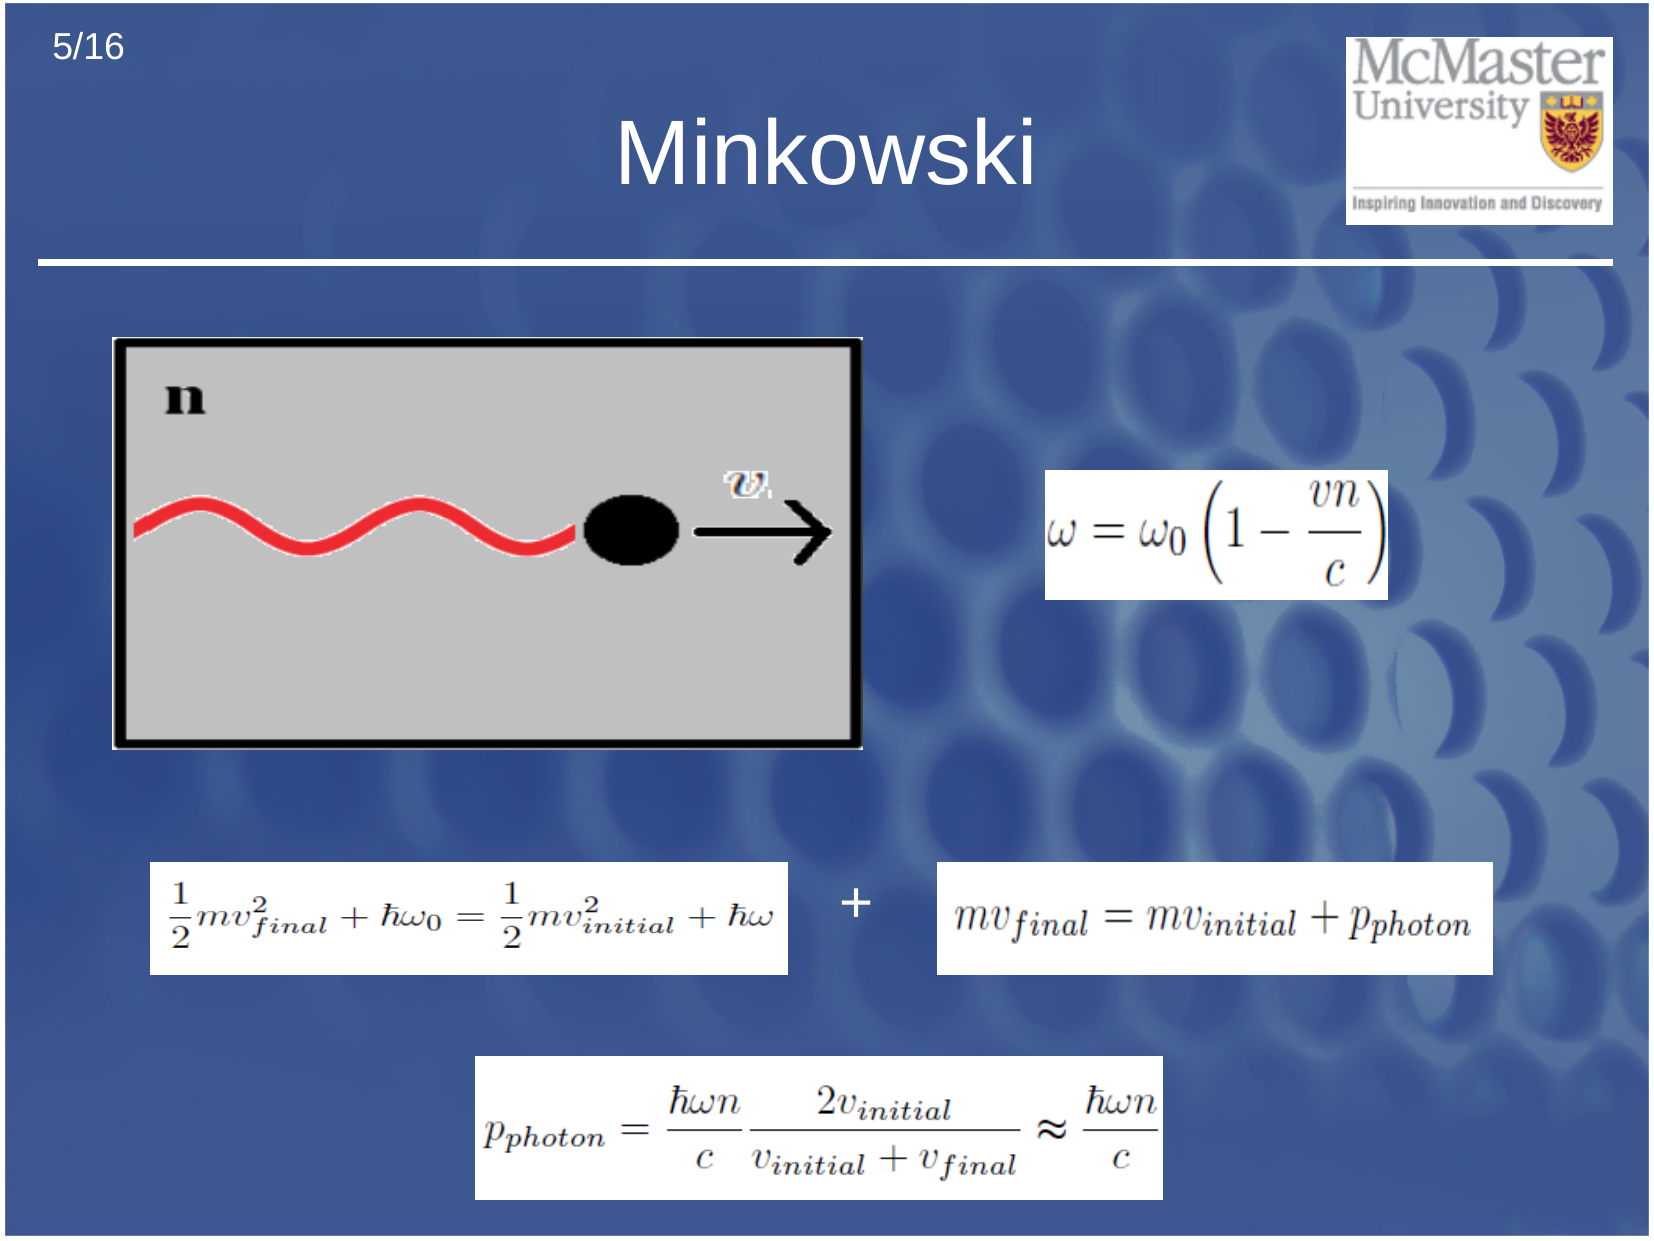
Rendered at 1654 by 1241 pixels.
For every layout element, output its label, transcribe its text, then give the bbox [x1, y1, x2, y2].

picture [0, 0, 1654, 1241]
title Minkowski [82, 49, 1571, 257]
text_box + [825, 862, 901, 943]
text_box 5/16 [37, 18, 147, 76]
